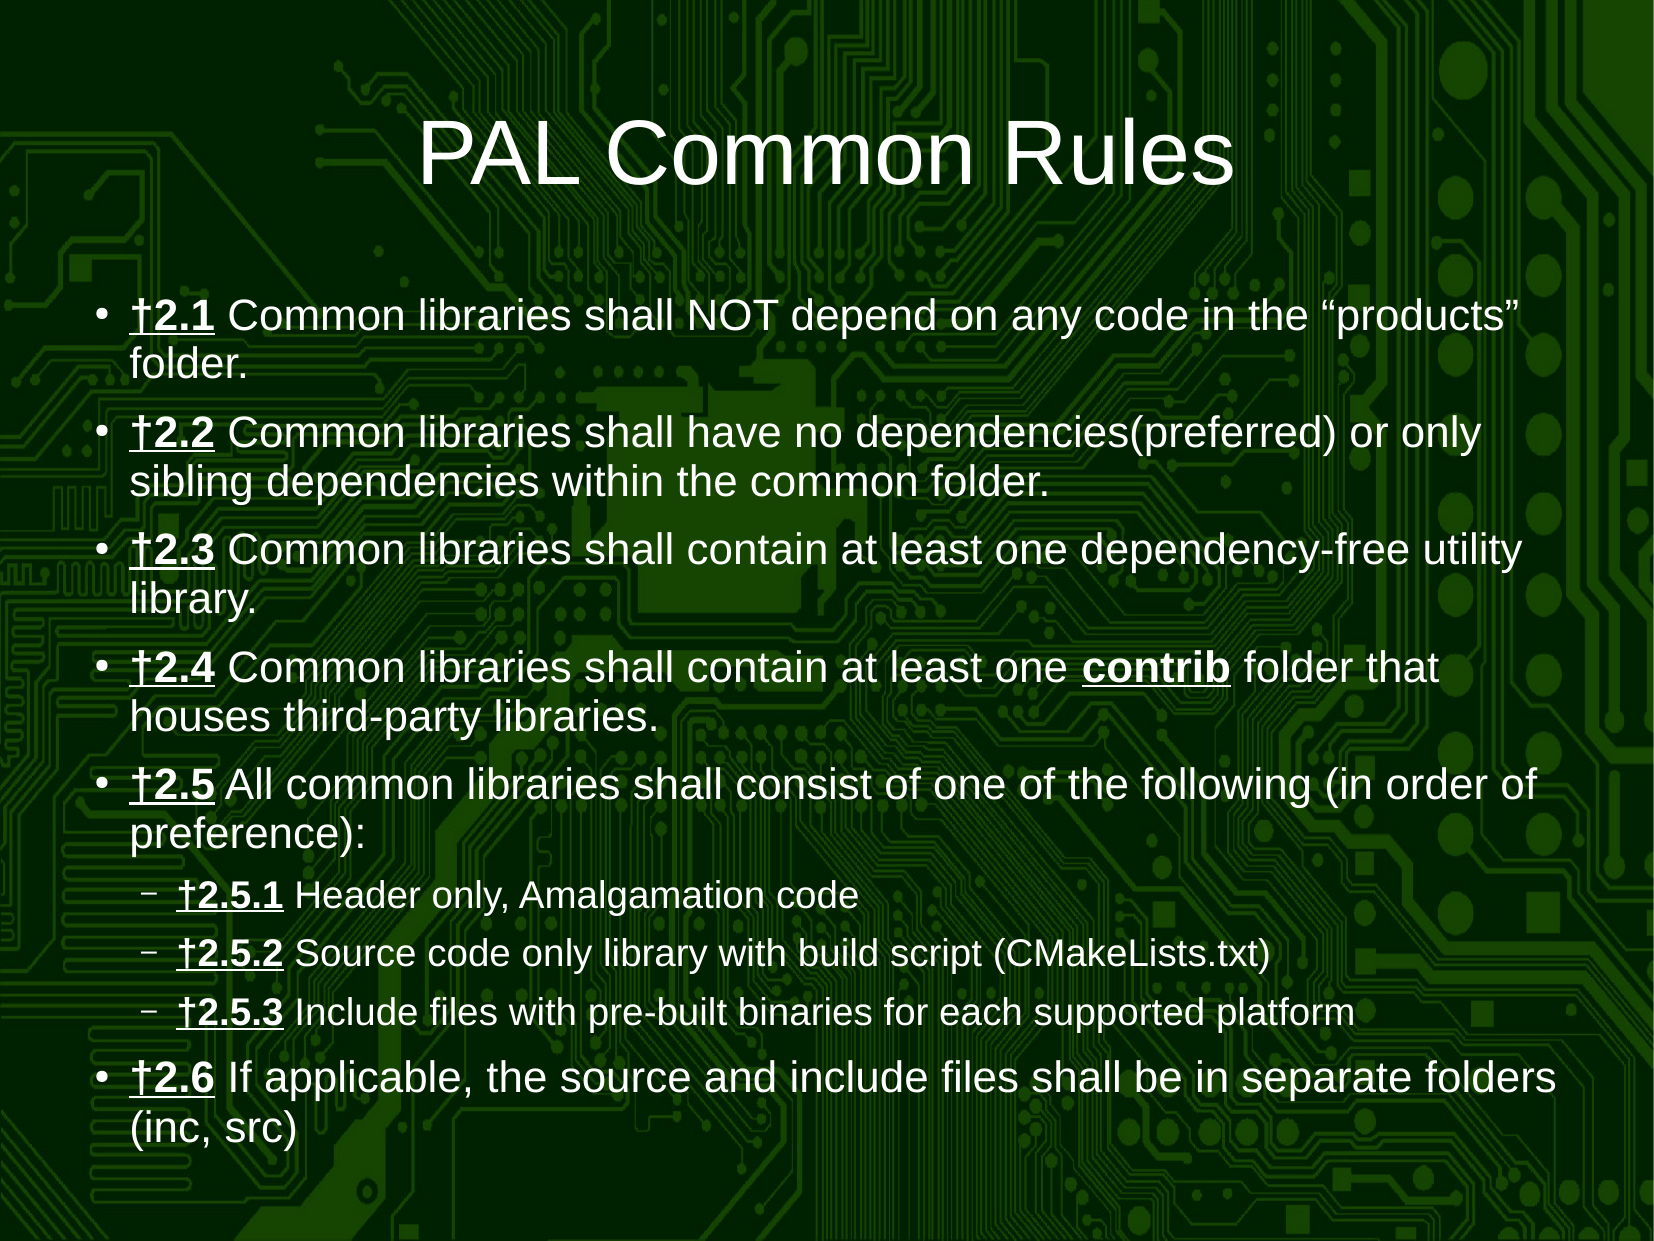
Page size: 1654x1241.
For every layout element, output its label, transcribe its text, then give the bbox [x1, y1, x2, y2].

title PAL Common Rules [82, 49, 1571, 257]
picture [0, 0, 1654, 1241]
list †2.1 Common libraries shall NOT depend on any code in the “products” folder. †2.2 Common libraries shall have no dependencies(preferred) or only sibling dependencies within the common folder. †2.3 Common libraries shall contain at least one dependency-free utility library. †2.4 Common libraries shall contain at least one contrib folder that houses third-party libraries. †2.5 All common libraries shall consist of one of the following (in order of preference): †2.5.1 Header only, Amalgamation code †2.5.2 Source code only library with build script (CMakeLists.txt) †2.5.3 Include files with pre-built binaries for each supported platform †2.6 If applicable, the source and include files shall be in separate folders (inc, src) [82, 290, 1571, 1156]
